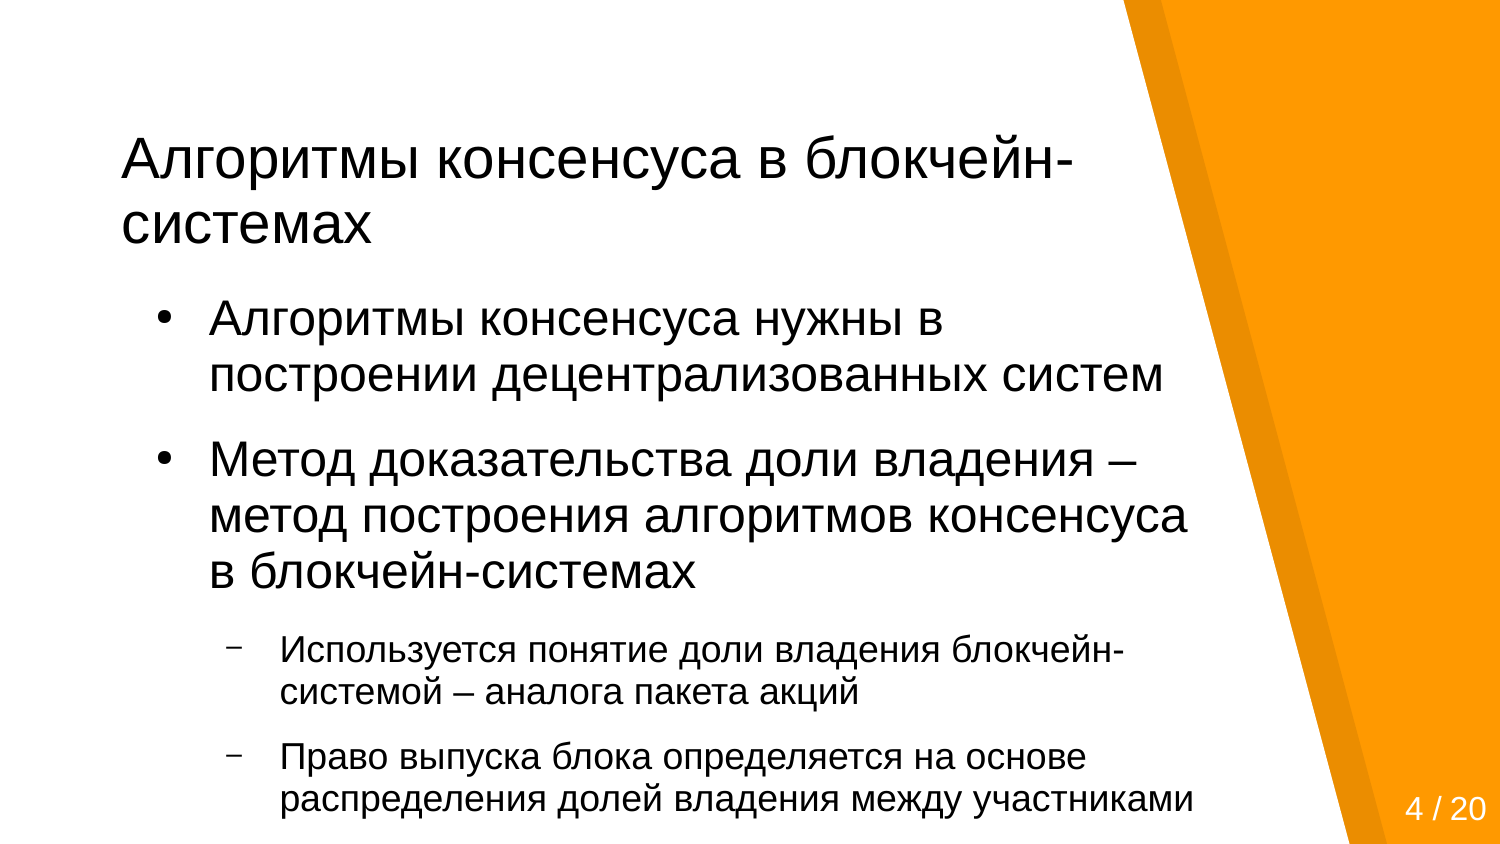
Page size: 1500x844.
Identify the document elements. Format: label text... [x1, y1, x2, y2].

list Алгоритмы консенсуса нужны в построении децентрализованных систем Метод доказательства доли владения – метод построения алгоритмов консенсуса в блокчейн-системах Используется понятие доли владения блокчейн-системой – аналога пакета акций Право выпуска блока определяется на основе распределения долей владения между участниками [137, 290, 1217, 820]
title Алгоритмы консенсуса в блокчейн-системах [121, 125, 1134, 256]
